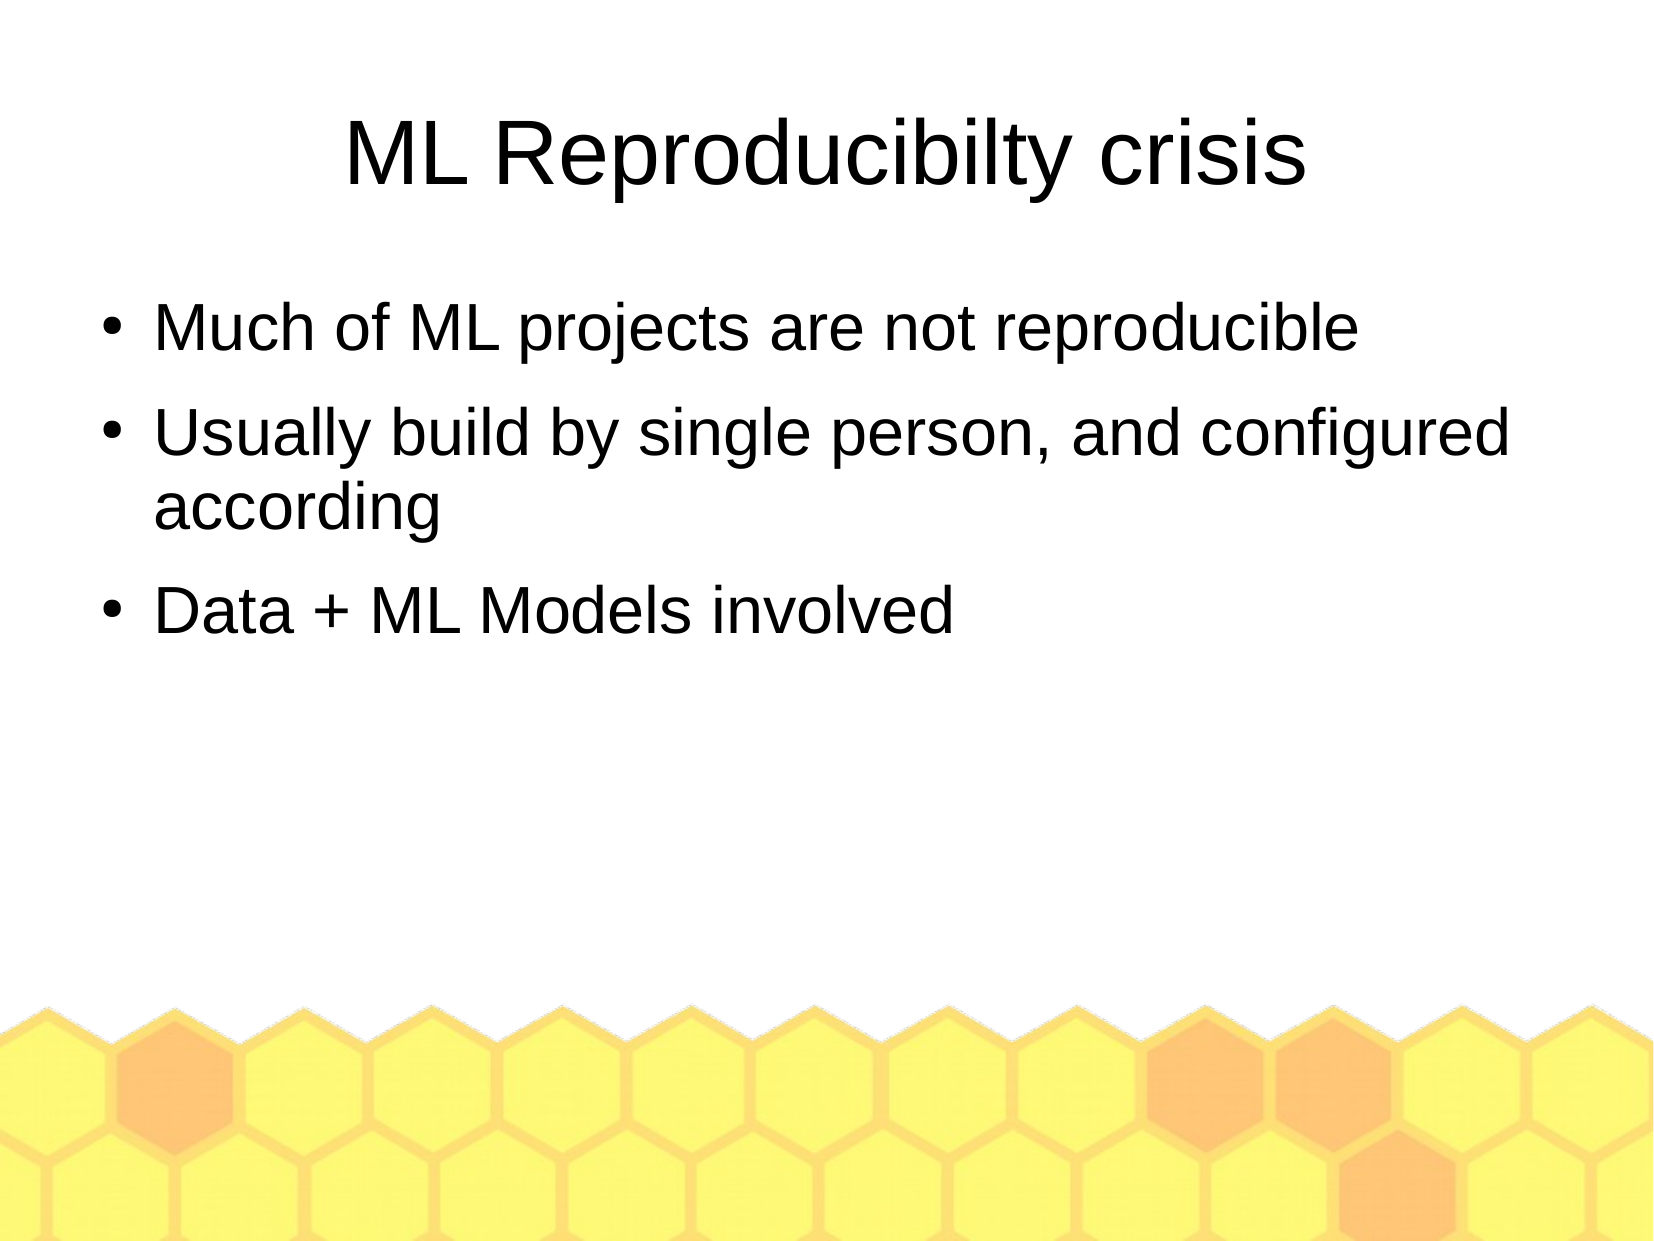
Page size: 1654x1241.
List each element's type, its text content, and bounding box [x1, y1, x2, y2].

picture [0, 1001, 1654, 1241]
list Much of ML projects are not reproducible Usually build by single person, and configured according Data + ML Models involved [82, 290, 1571, 1010]
title ML Reproducibilty crisis [82, 49, 1571, 257]
